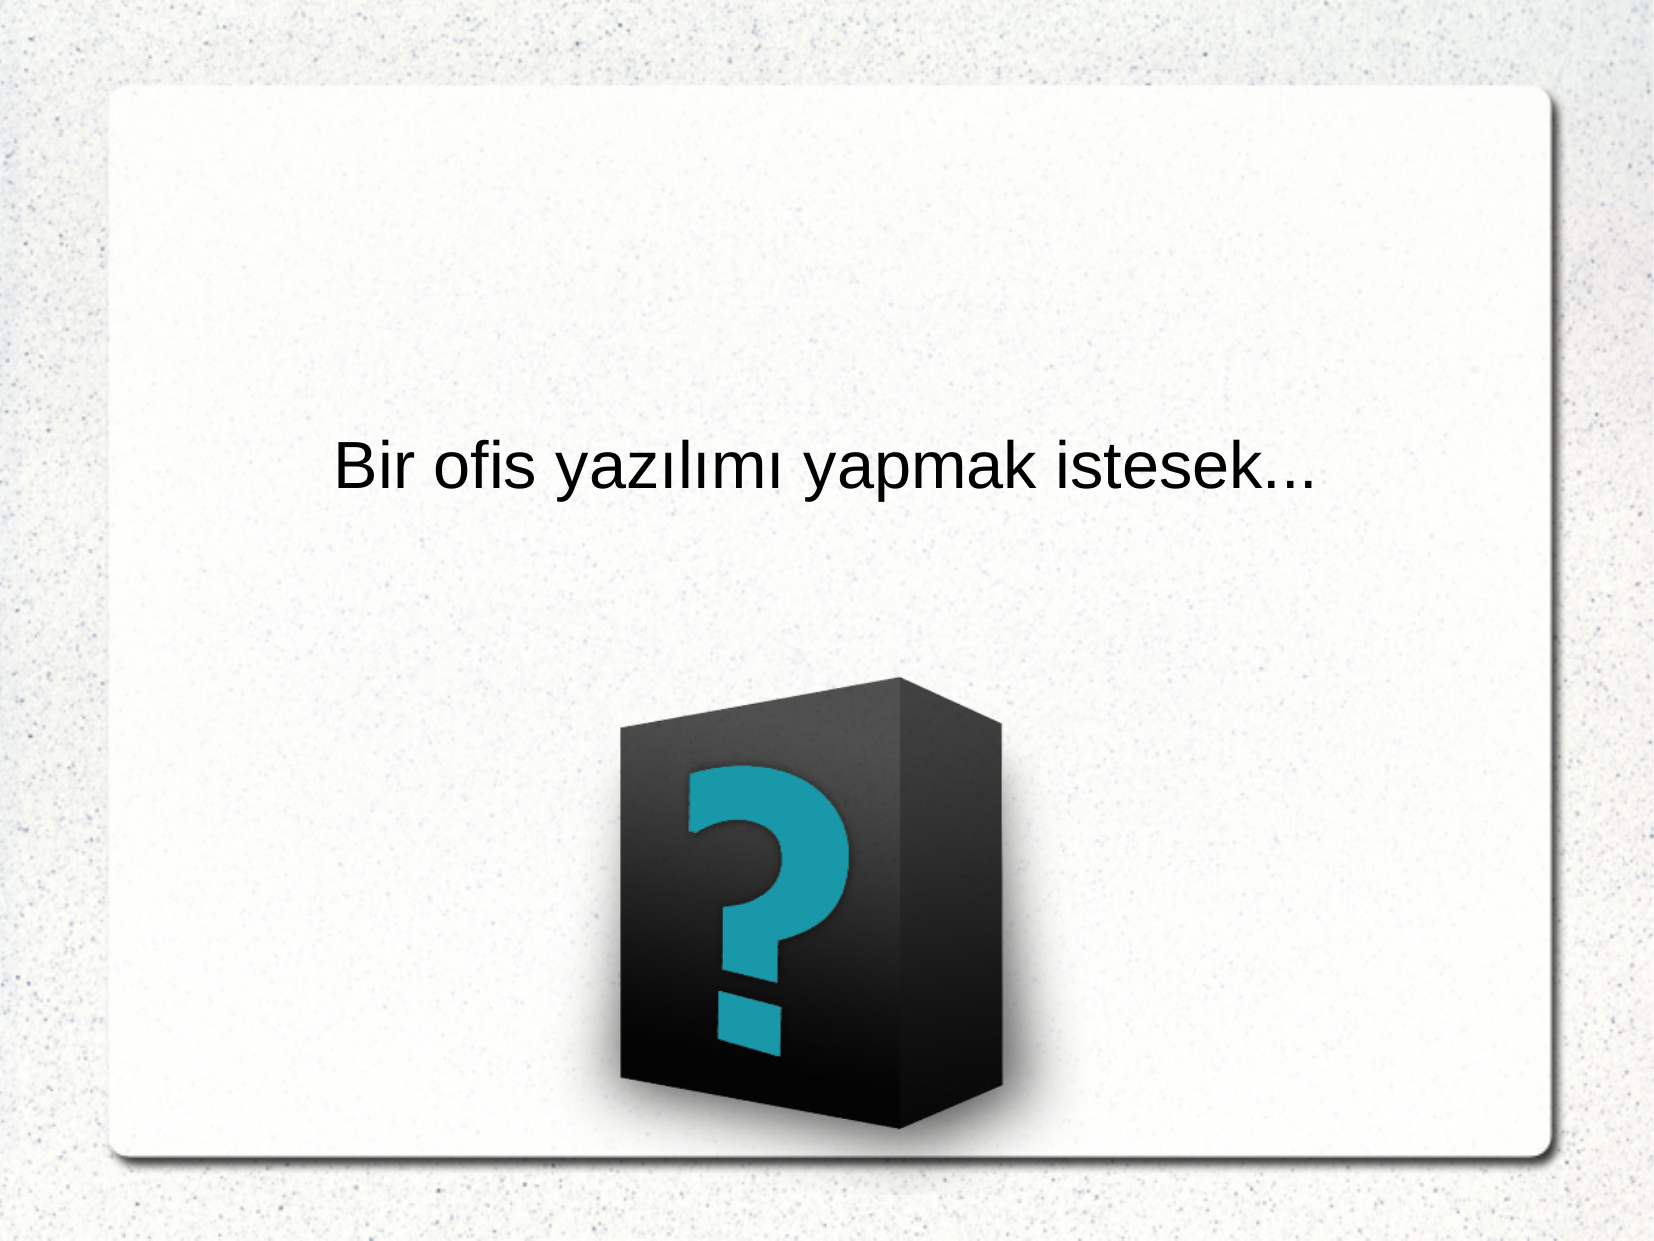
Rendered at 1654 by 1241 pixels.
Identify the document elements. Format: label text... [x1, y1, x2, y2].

subtitle Bir ofis yazılımı yapmak istesek... [82, 130, 1571, 950]
picture [0, 0, 1654, 1241]
